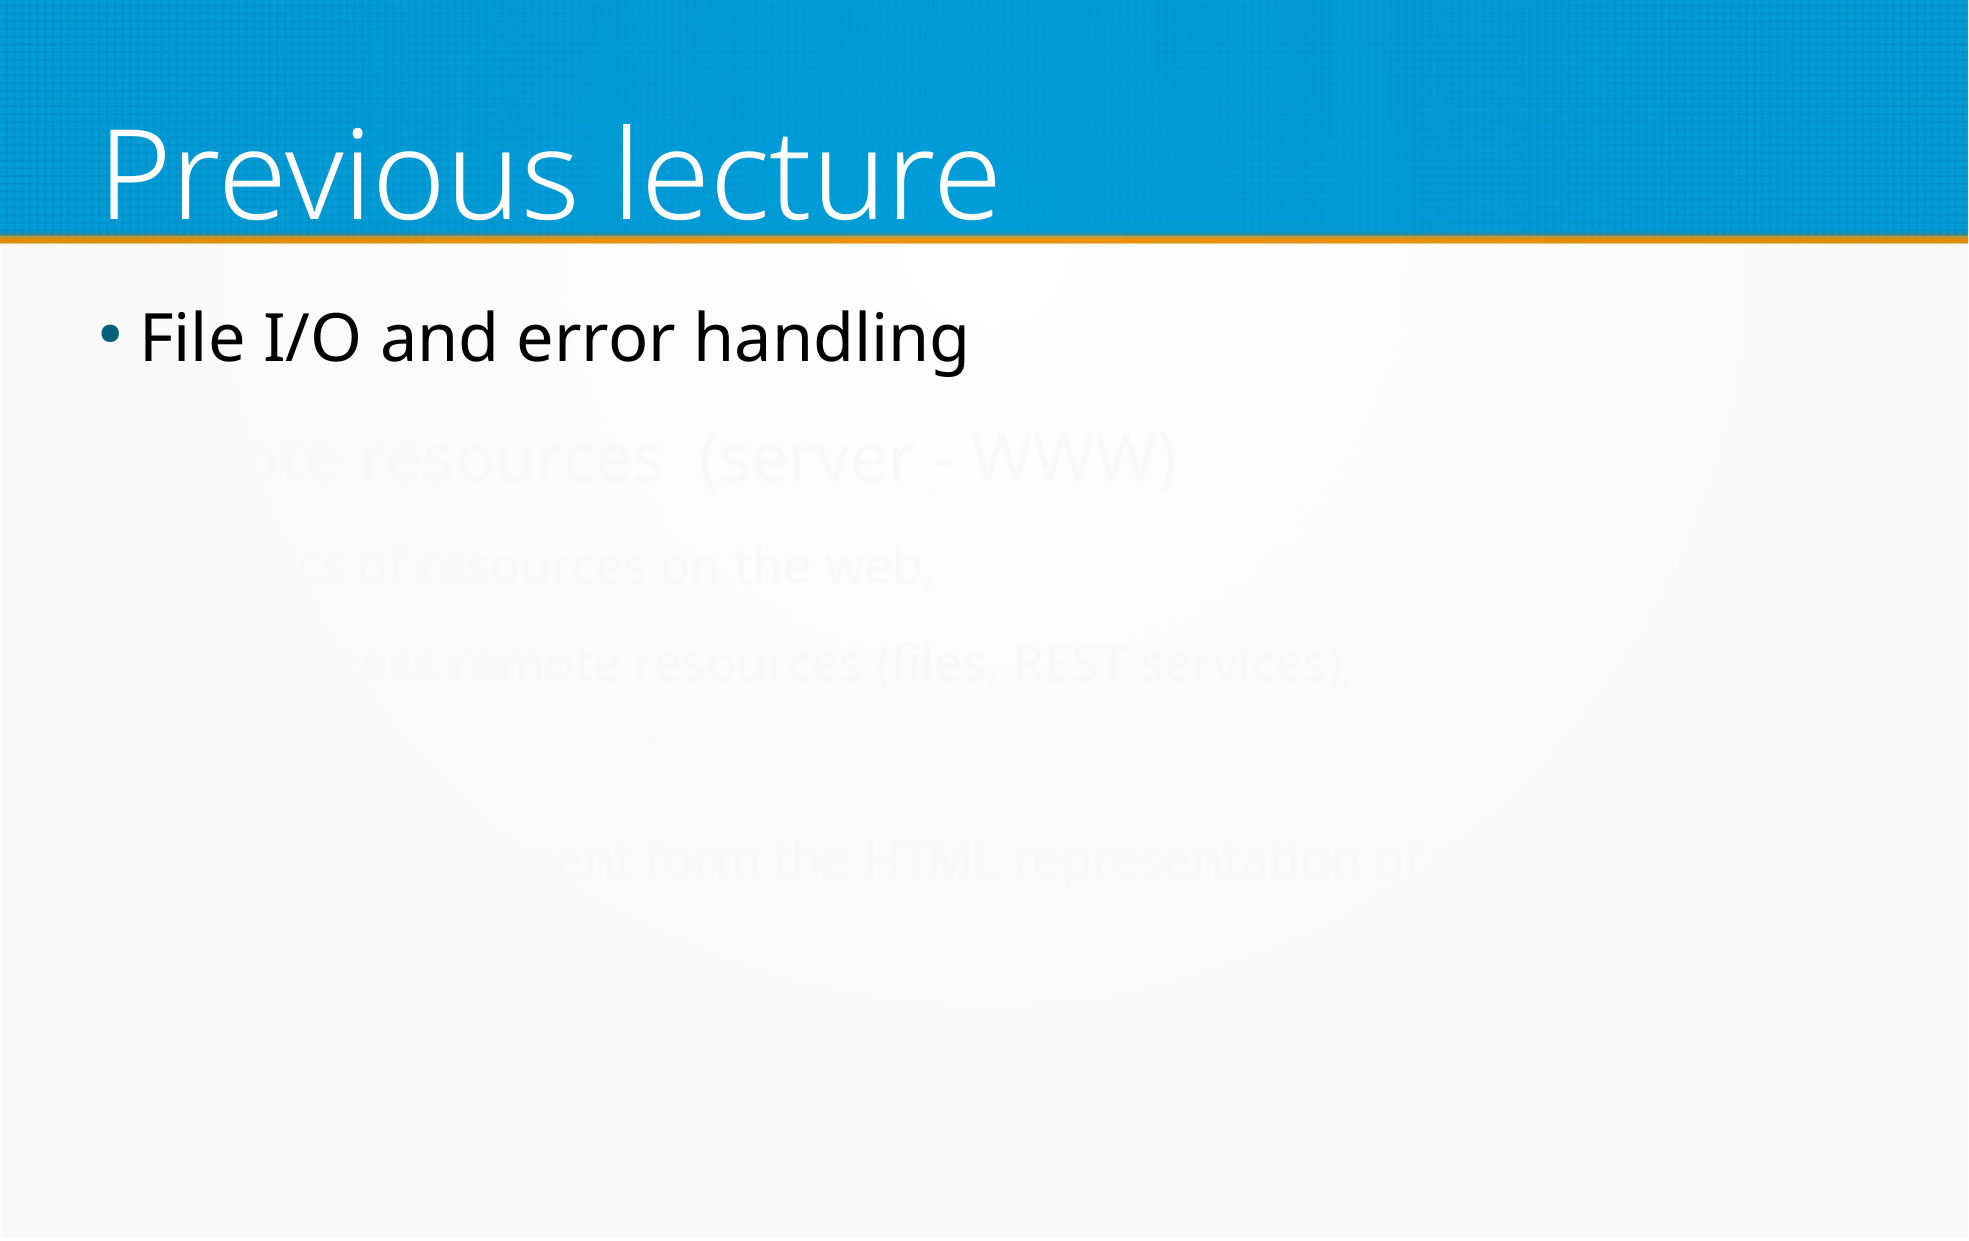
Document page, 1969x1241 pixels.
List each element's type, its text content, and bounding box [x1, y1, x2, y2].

list File I/O and error handling Remote resources (server - WWW) the basics of resources on the web, how to access remote resources (files, REST services), XML files how to scrape content form the HTML representation of websites → web scrapping [98, 290, 1870, 1010]
title Previous lecture [98, 49, 1870, 257]
picture [0, 233, 1969, 1241]
